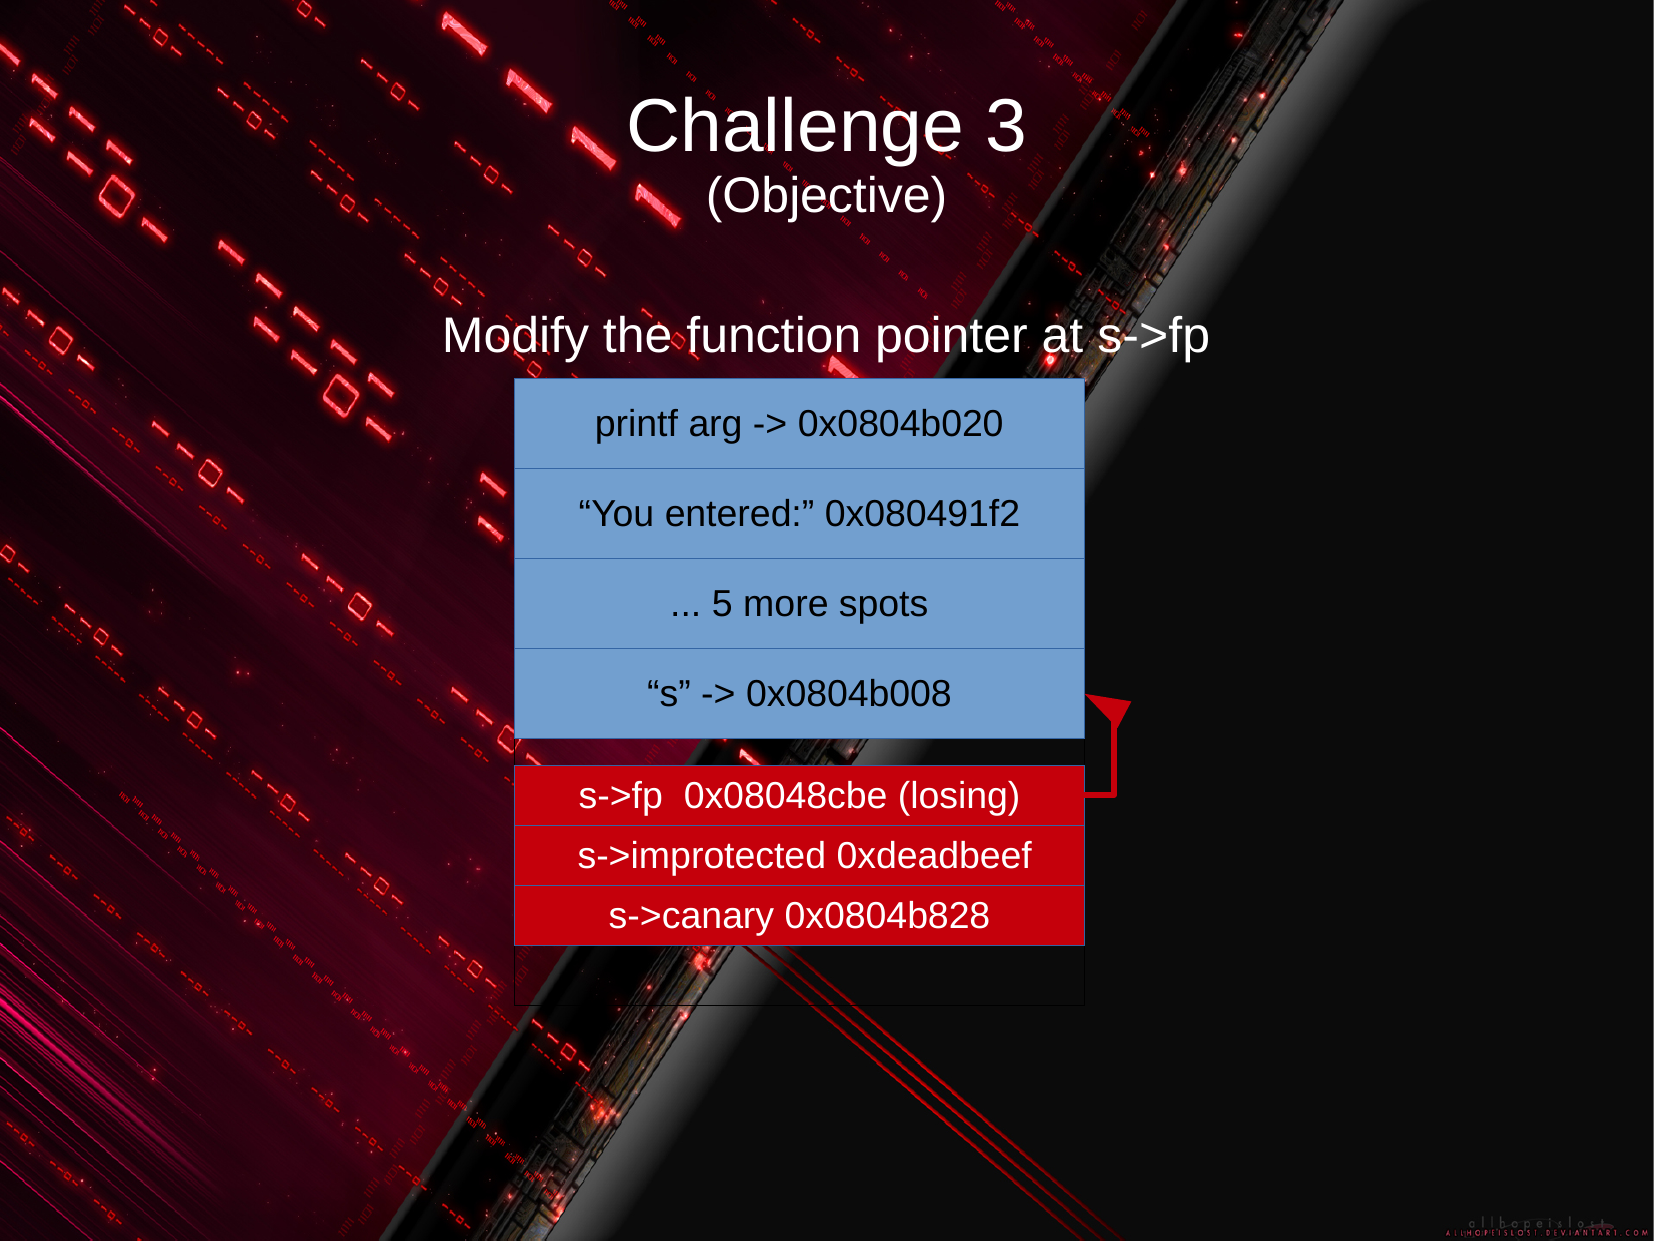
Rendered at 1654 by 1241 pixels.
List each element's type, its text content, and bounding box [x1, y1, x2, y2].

text_box “You entered:” 0x080491f2 [514, 468, 1085, 559]
text_box Modify the function pointer at s->fp [427, 300, 1227, 427]
text_box printf arg -> 0x0804b020 [514, 427, 1085, 468]
text_box “s” -> 0x0804b008 [514, 649, 1085, 739]
text_box s->canary 0x0804b828 [514, 886, 1085, 946]
text_box s->fp 0x08048cbe (losing) [514, 765, 1085, 826]
text_box ... 5 more spots [514, 559, 1085, 649]
text_box s->improtected 0xdeadbeef [514, 826, 1085, 886]
title Challenge 3 (Objective) [82, 49, 1571, 257]
picture [0, 0, 1654, 1241]
